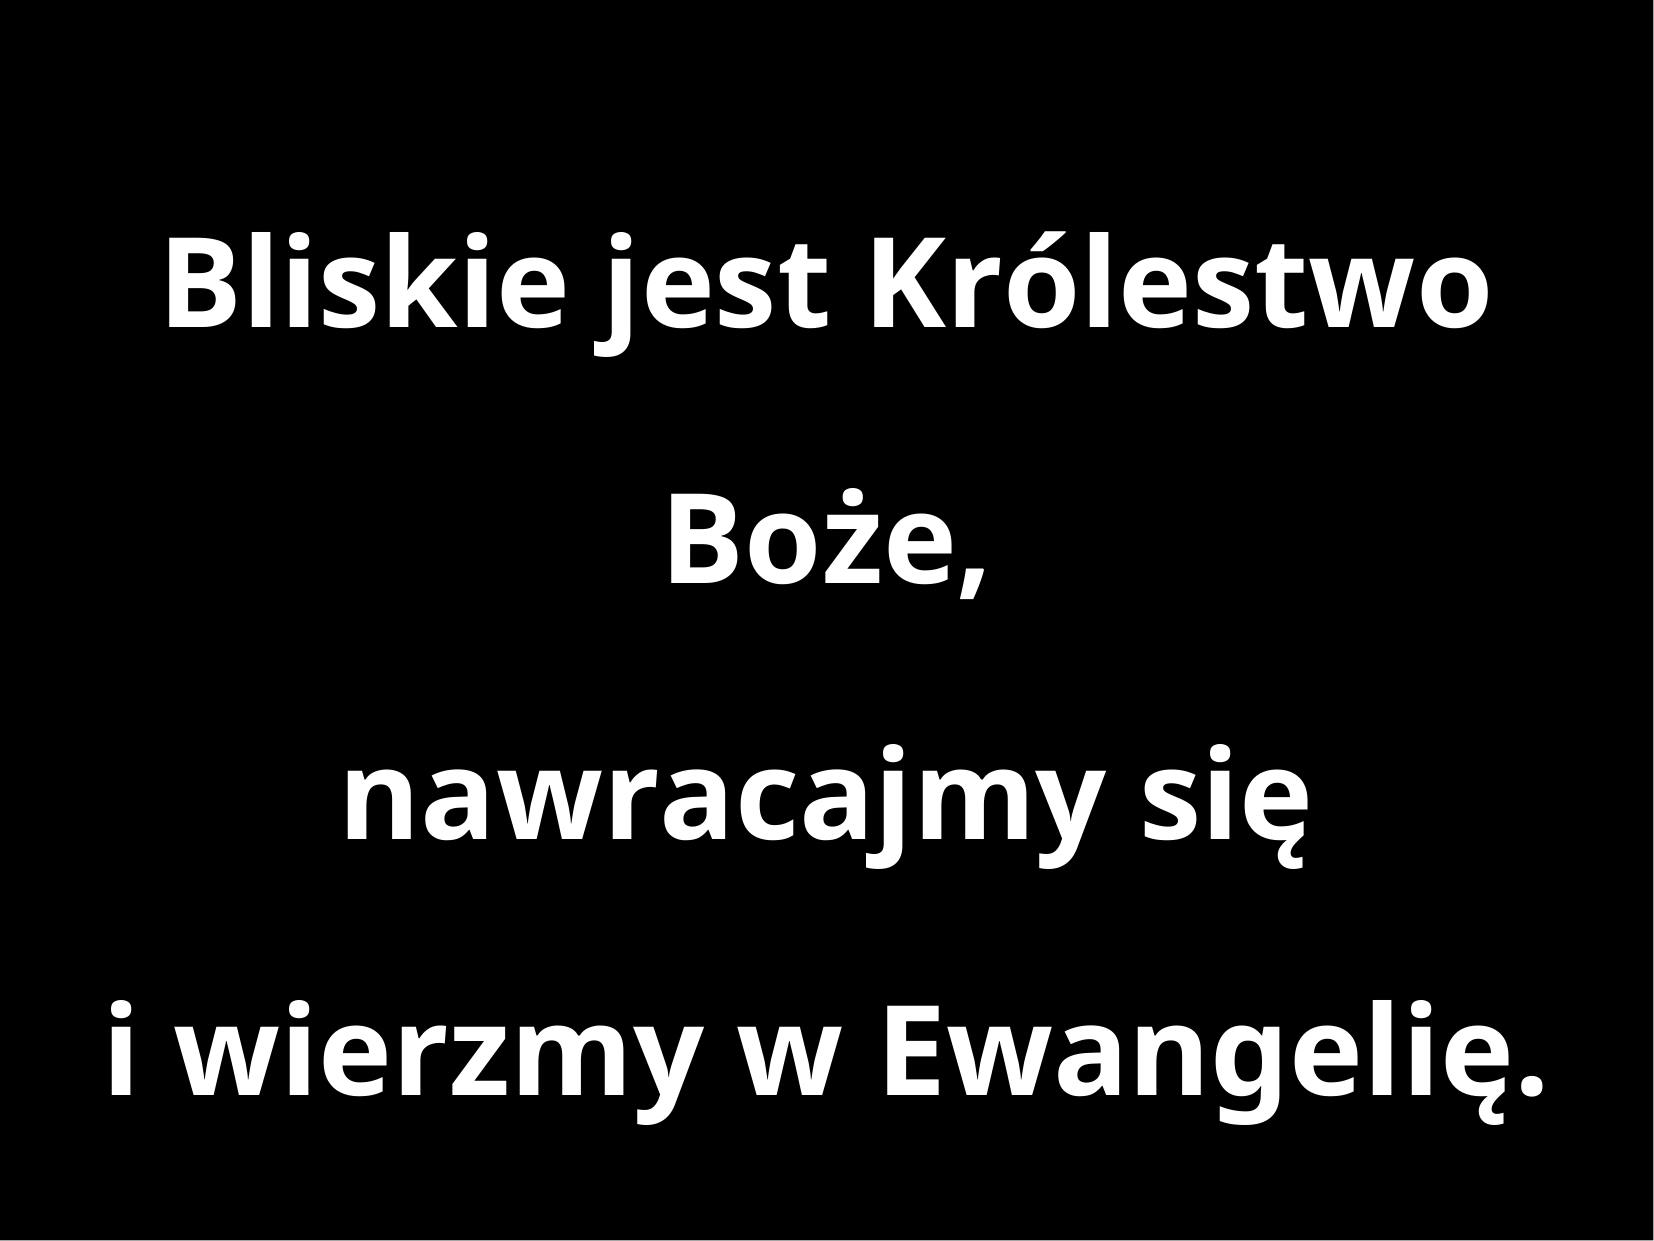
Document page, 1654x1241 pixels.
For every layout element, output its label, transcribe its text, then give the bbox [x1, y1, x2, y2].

title Bliskie jest Królestwo Boże, nawracajmy się i wierzmy w Ewangelię. [0, 0, 1654, 1241]
